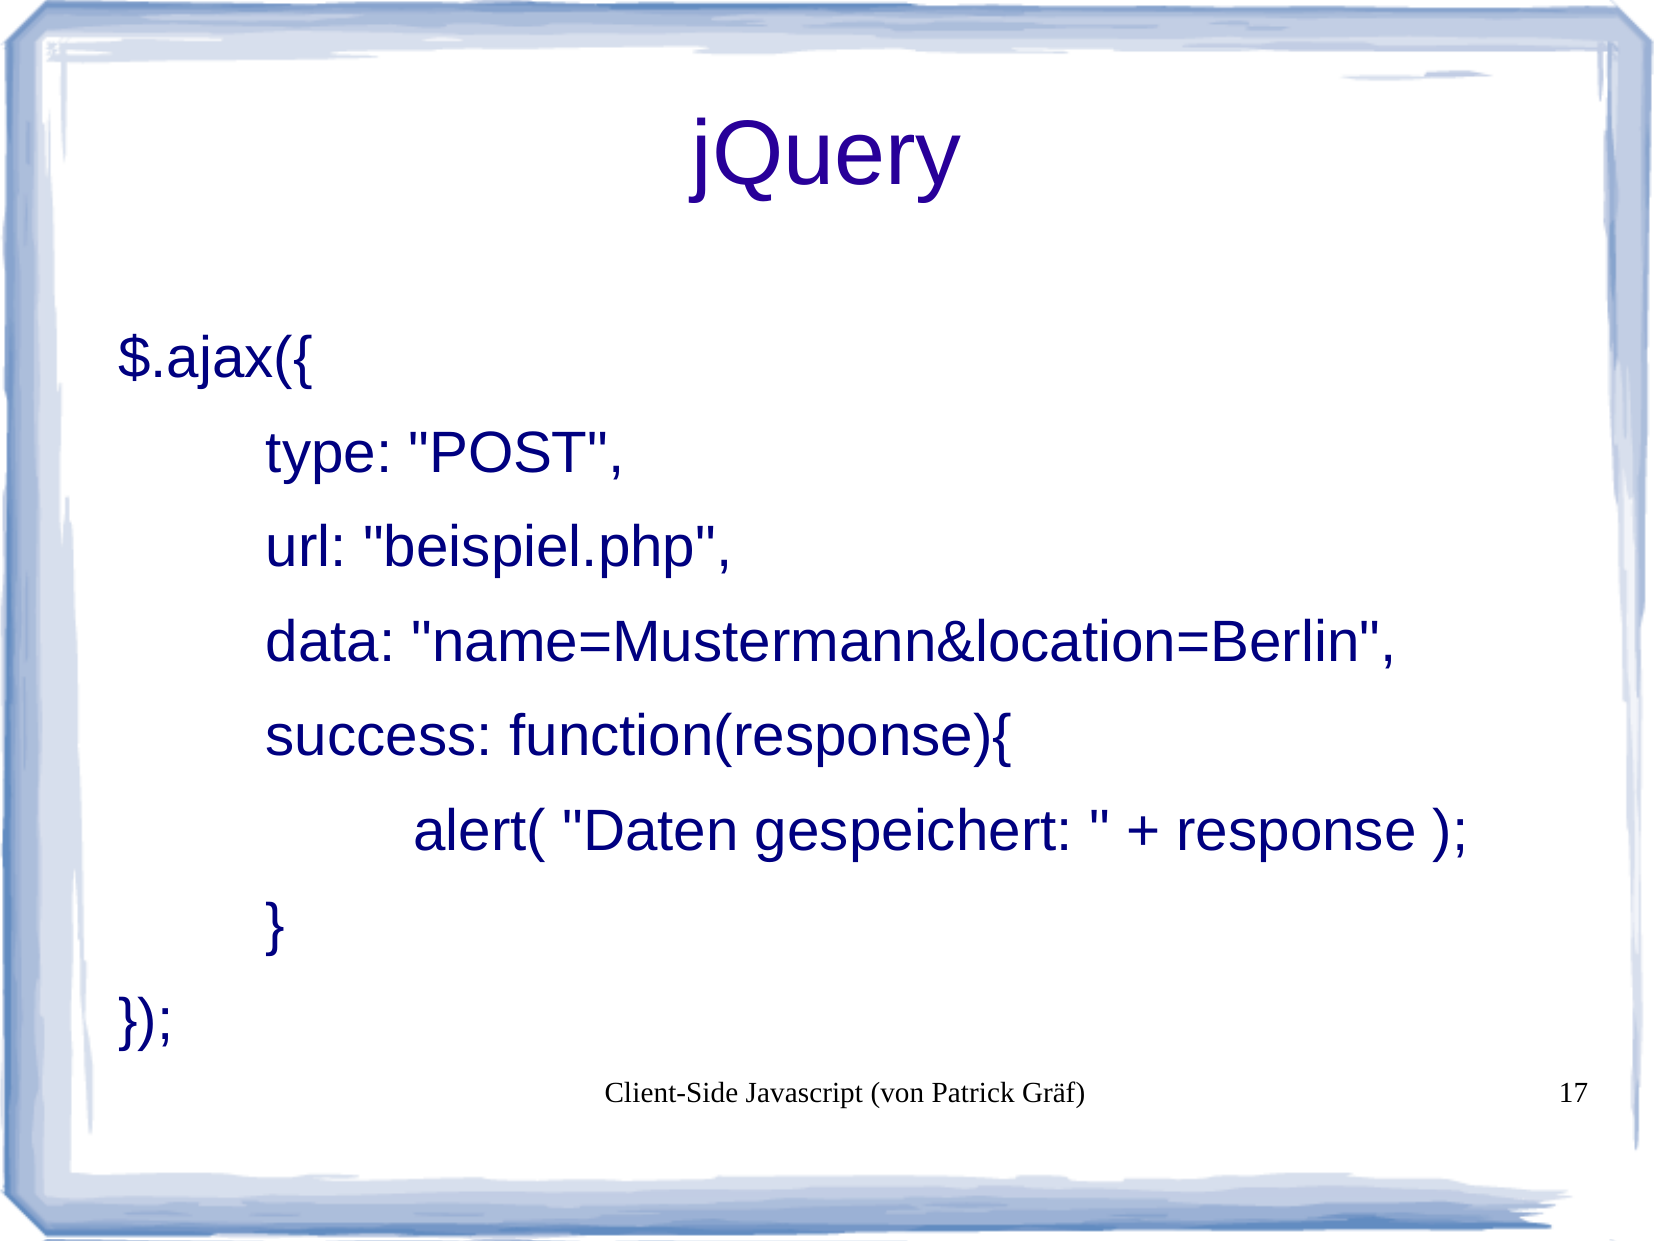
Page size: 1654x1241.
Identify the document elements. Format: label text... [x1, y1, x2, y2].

title jQuery [82, 49, 1571, 257]
picture [0, 0, 1654, 1241]
list $.ajax({ type: "POST", url: "beispiel.php", data: "name=Mustermann&location=Berlin", success: function(response){ alert( "Daten gespeichert: " + response ); } }); [118, 324, 1571, 1050]
